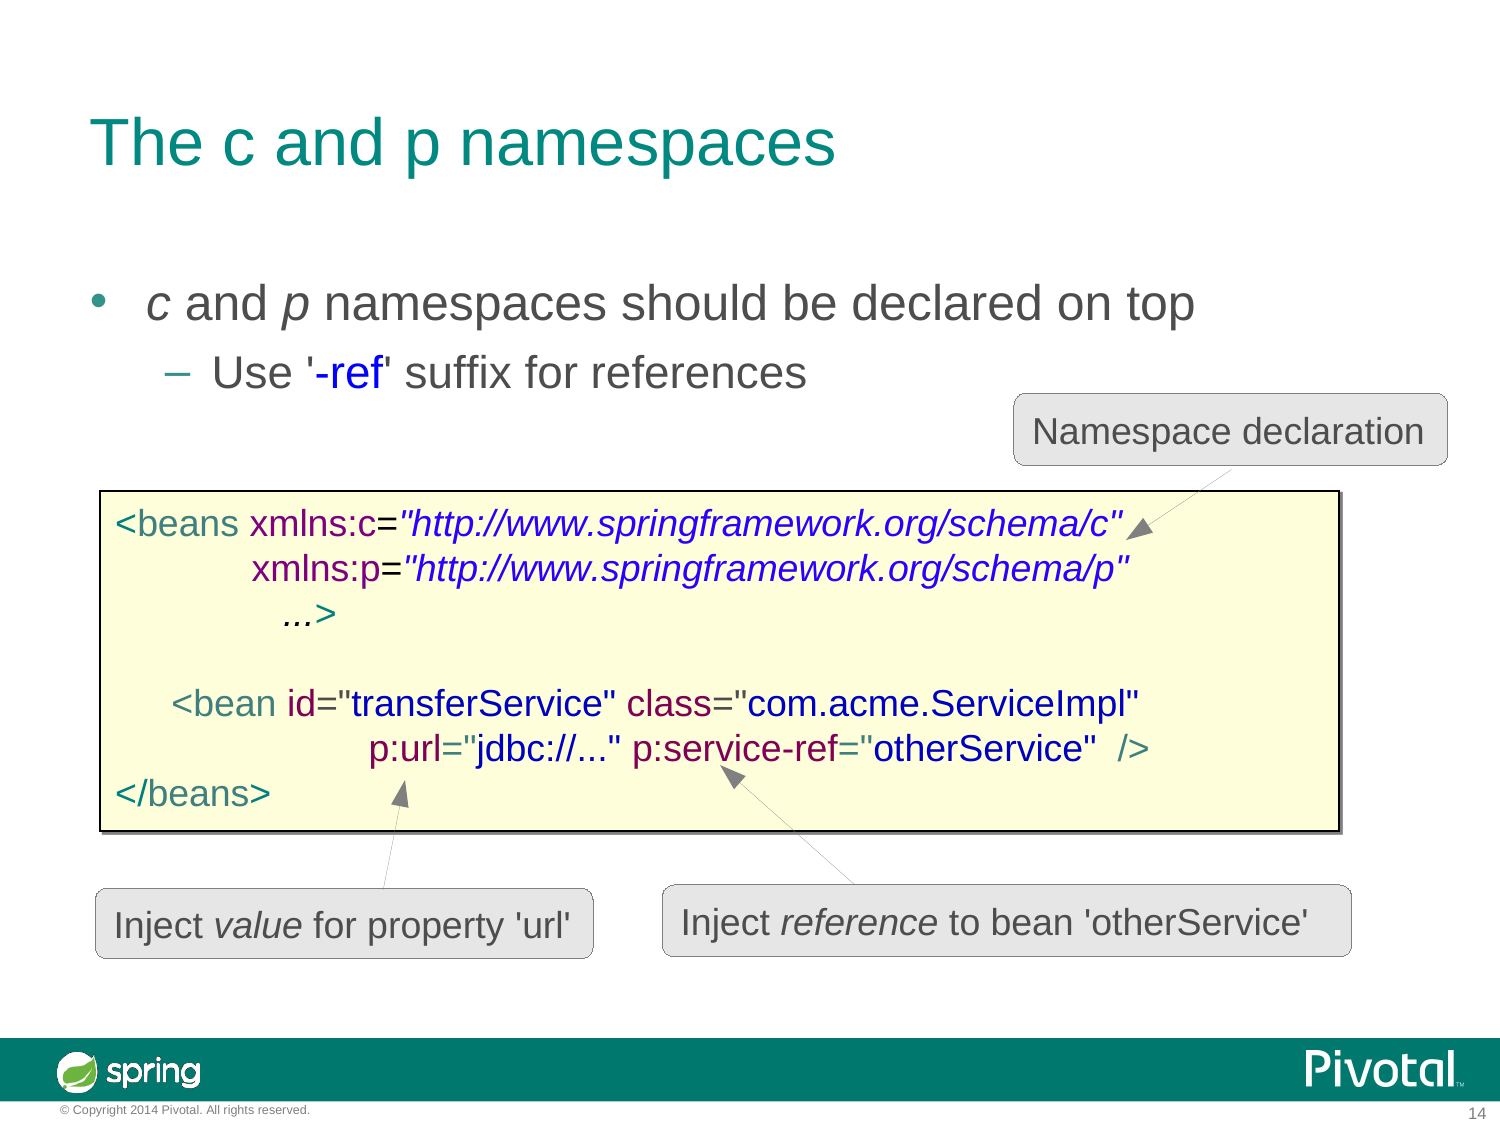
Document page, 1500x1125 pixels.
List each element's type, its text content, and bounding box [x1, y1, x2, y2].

title The c and p namespaces [75, 45, 1426, 233]
list c and p namespaces should be declared on top Use '-ref' suffix for references [75, 262, 1426, 1005]
picture [1306, 1050, 1464, 1087]
picture [32, 1041, 210, 1103]
text_box Inject value for property 'url' [95, 888, 594, 959]
text_box Inject reference to bean 'otherService' [662, 884, 1352, 957]
text_box Namespace declaration [1013, 393, 1448, 466]
